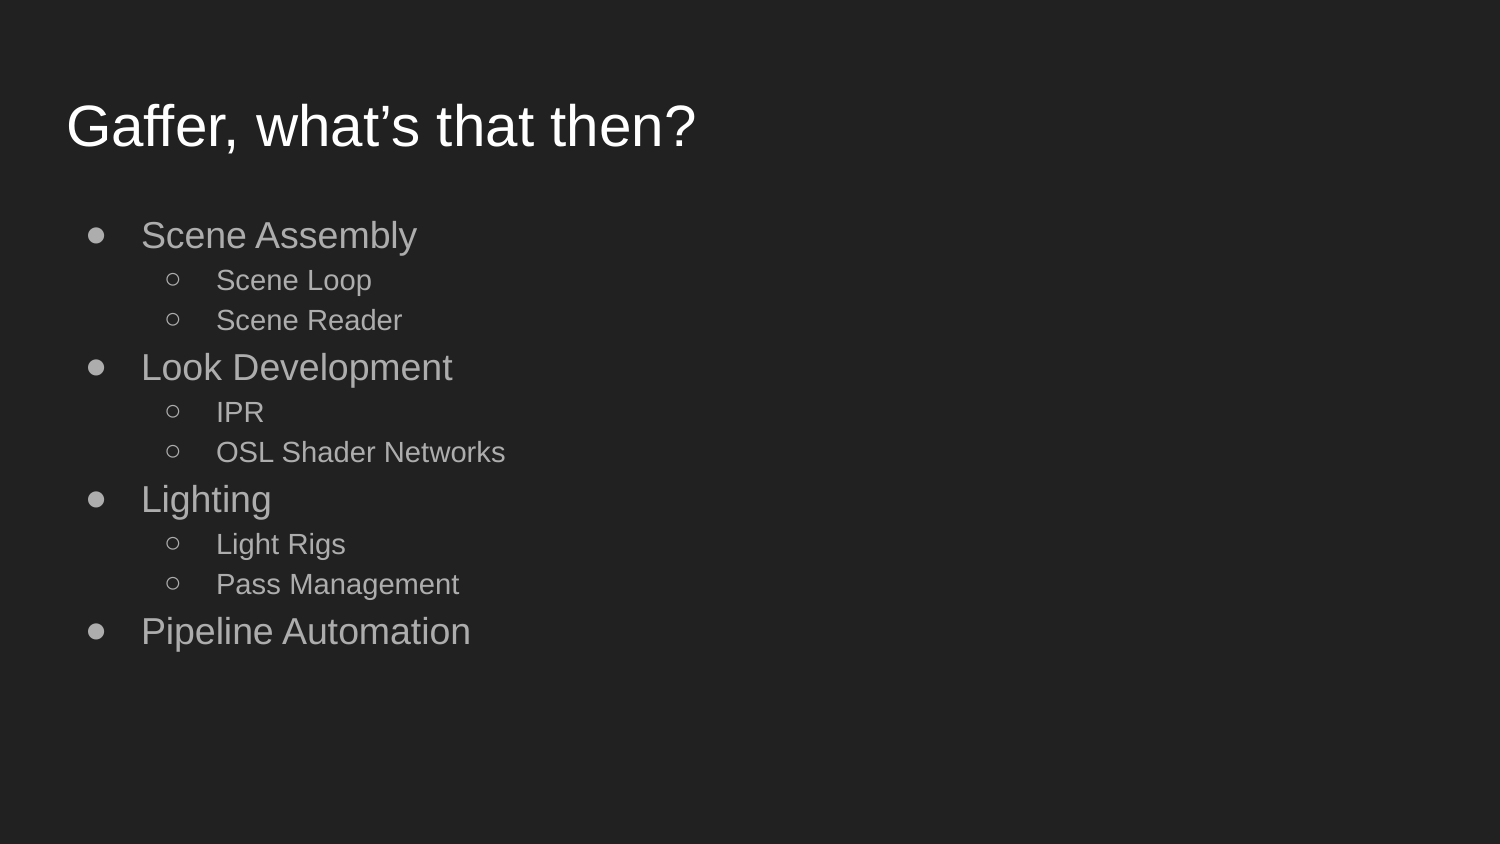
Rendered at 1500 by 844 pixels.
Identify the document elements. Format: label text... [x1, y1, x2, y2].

title Gaffer, what’s that then? [51, 72, 1449, 167]
list Scene Assembly Scene Loop Scene Reader Look Development IPR OSL Shader Networks Lighting Light Rigs Pass Management Pipeline Automation [51, 189, 1449, 750]
